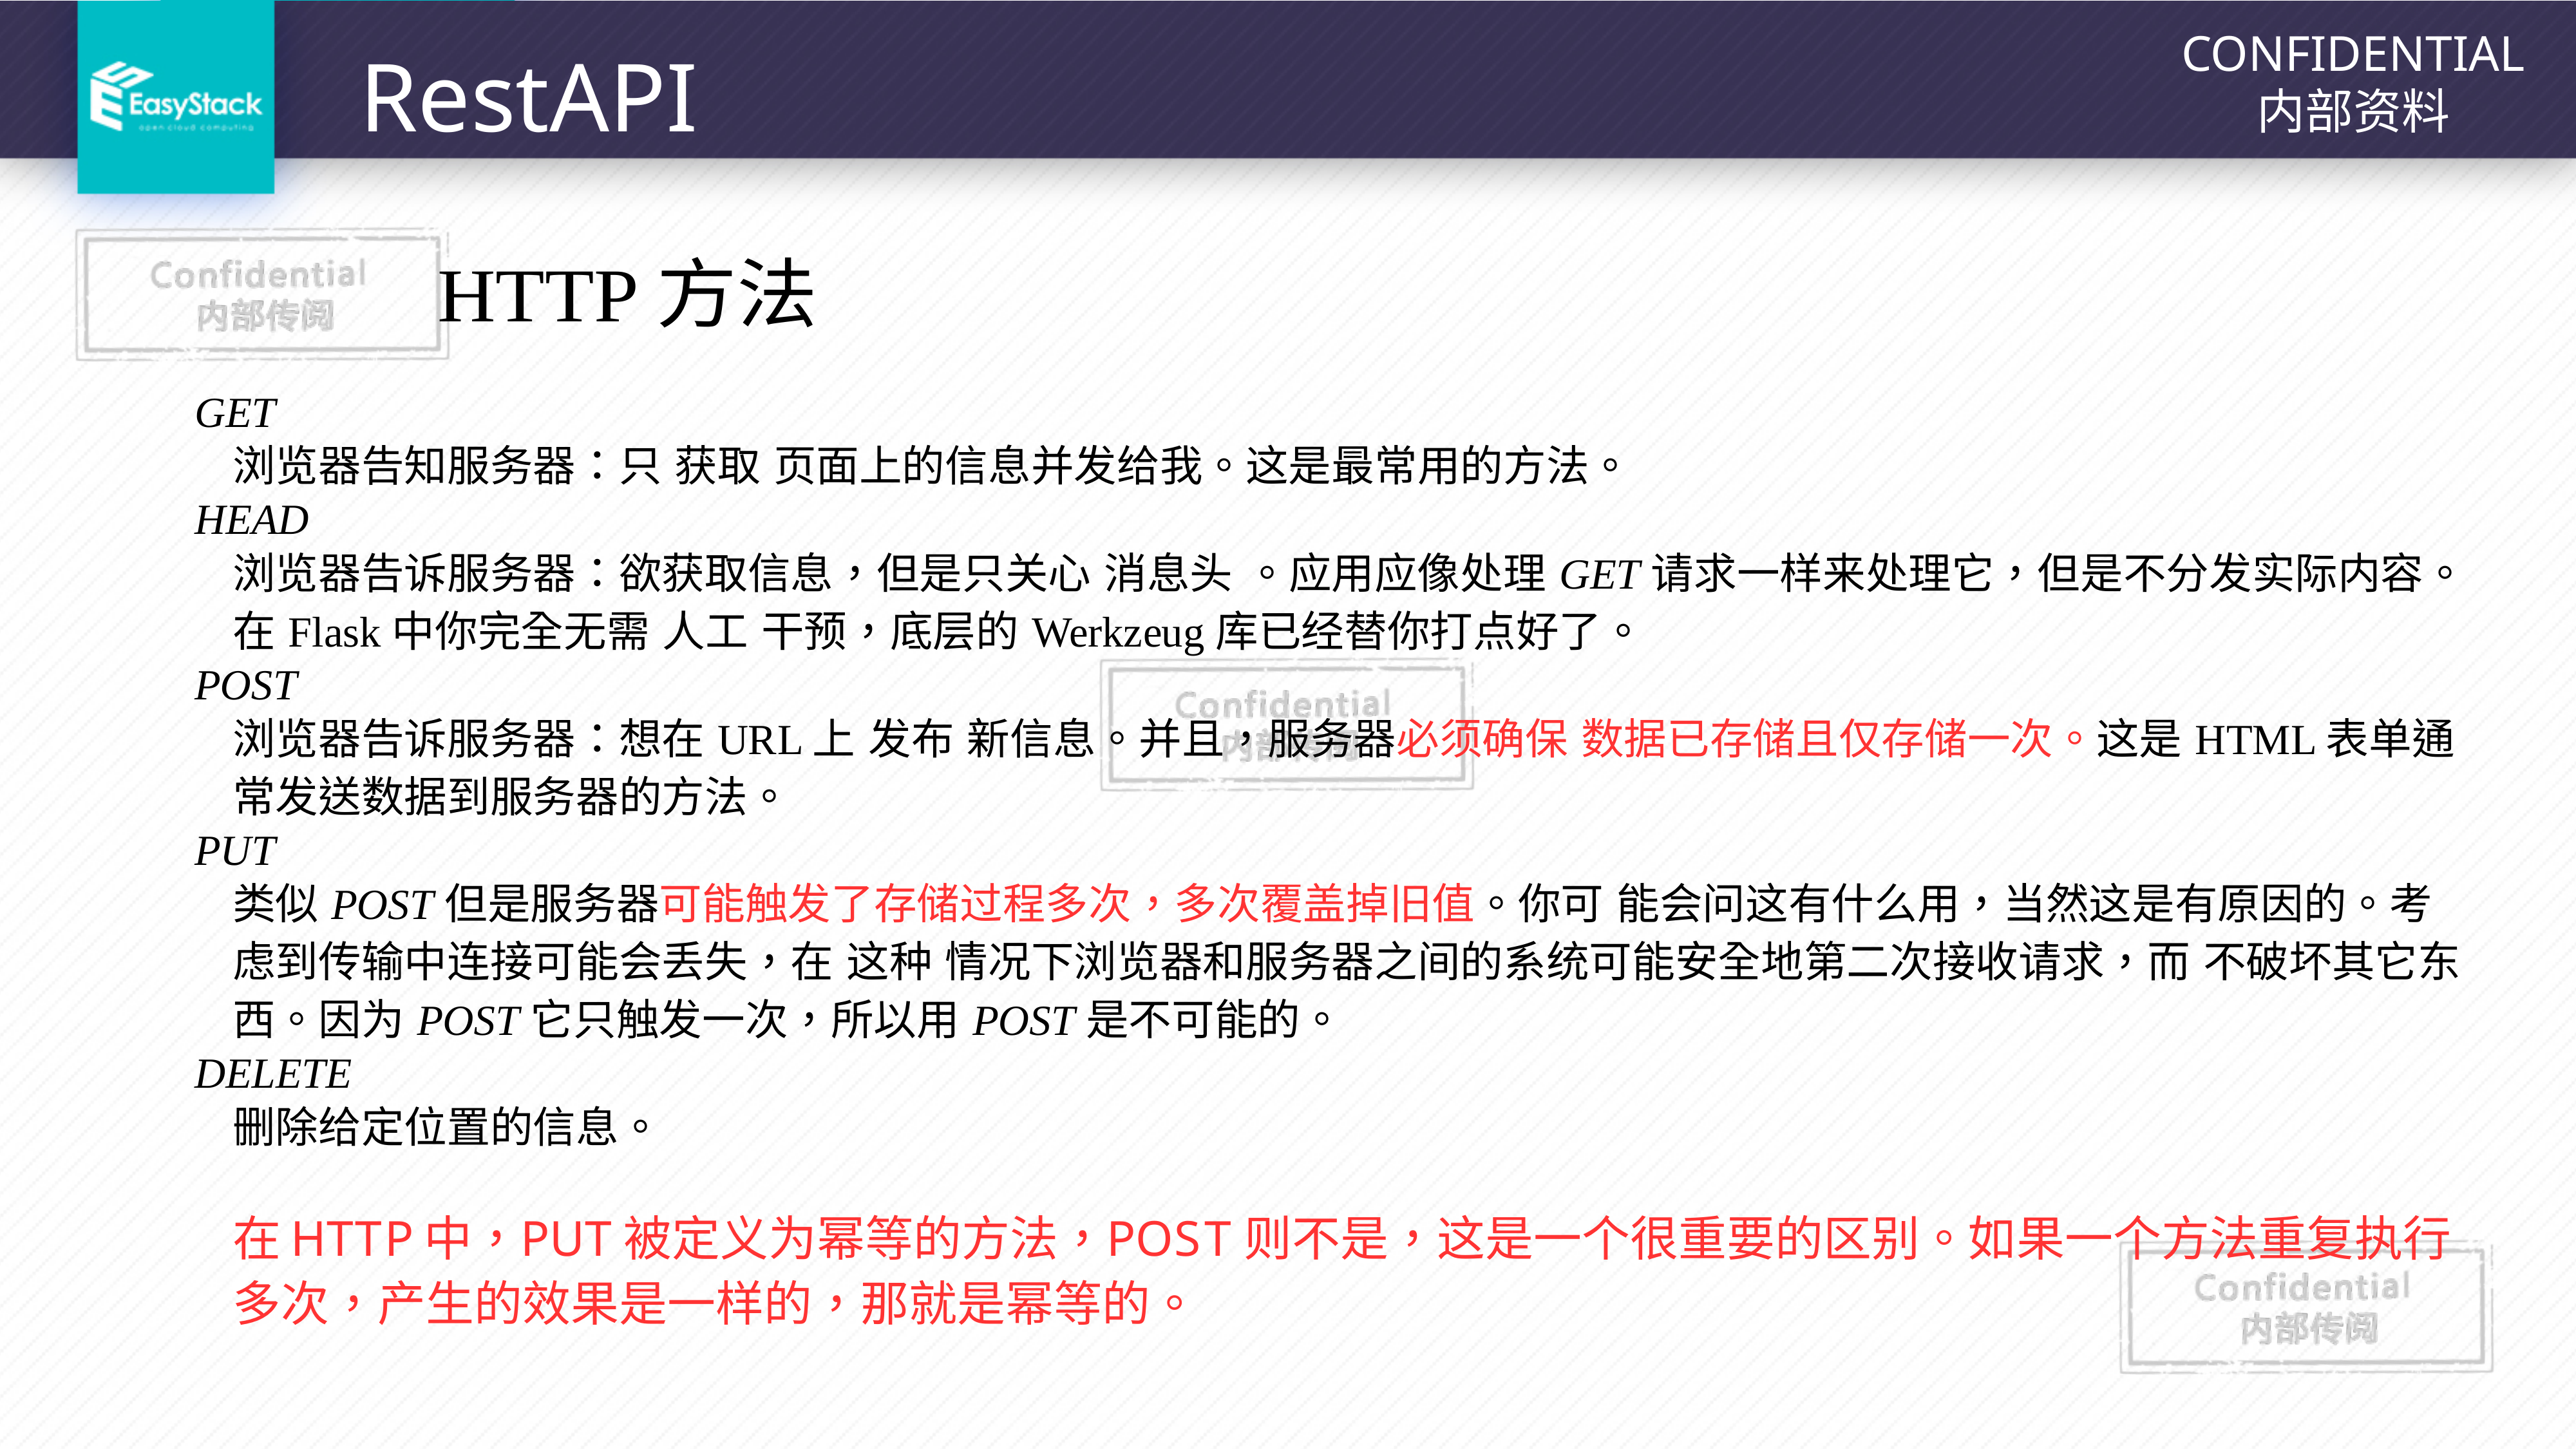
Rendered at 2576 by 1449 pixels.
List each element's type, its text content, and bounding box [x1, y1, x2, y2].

picture [0, 0, 2576, 1449]
text_box RestAPI [354, 17, 744, 171]
chart [193, 241, 2467, 1376]
